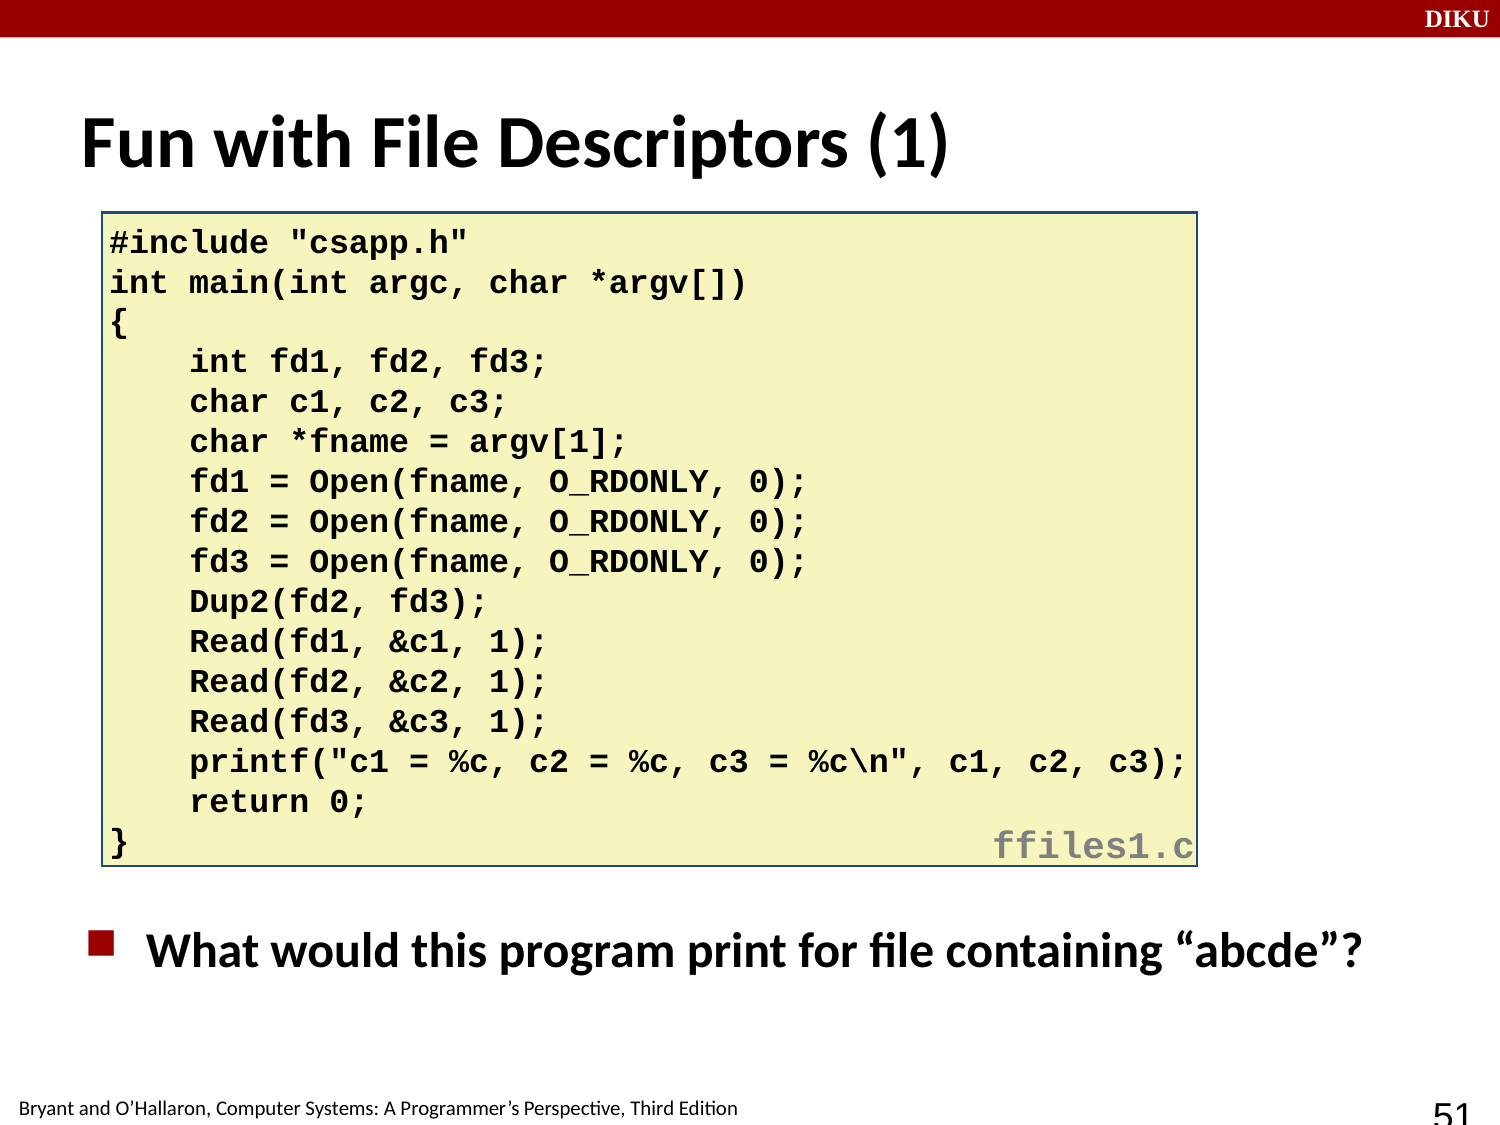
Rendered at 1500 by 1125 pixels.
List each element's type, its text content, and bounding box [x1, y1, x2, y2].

text_box #include "csapp.h" int main(int argc, char *argv[]) { int fd1, fd2, fd3; char c1, c2, c3; char *fname = argv[1]; fd1 = Open(fname, O_RDONLY, 0); fd2 = Open(fname, O_RDONLY, 0); fd3 = Open(fname, O_RDONLY, 0); Dup2(fd2, fd3); Read(fd1, &c1, 1); Read(fd2, &c2, 1); Read(fd3, &c3, 1); printf("c1 = %c, c2 = %c, c3 = %c\n", c1, c2, c3); return 0; } [101, 212, 1197, 866]
text_box ffiles1.c [977, 813, 1210, 874]
text_box Fun with File Descriptors (1) [67, 74, 1313, 200]
text_box What would this program print for file containing “abcde”? [74, 909, 1438, 998]
